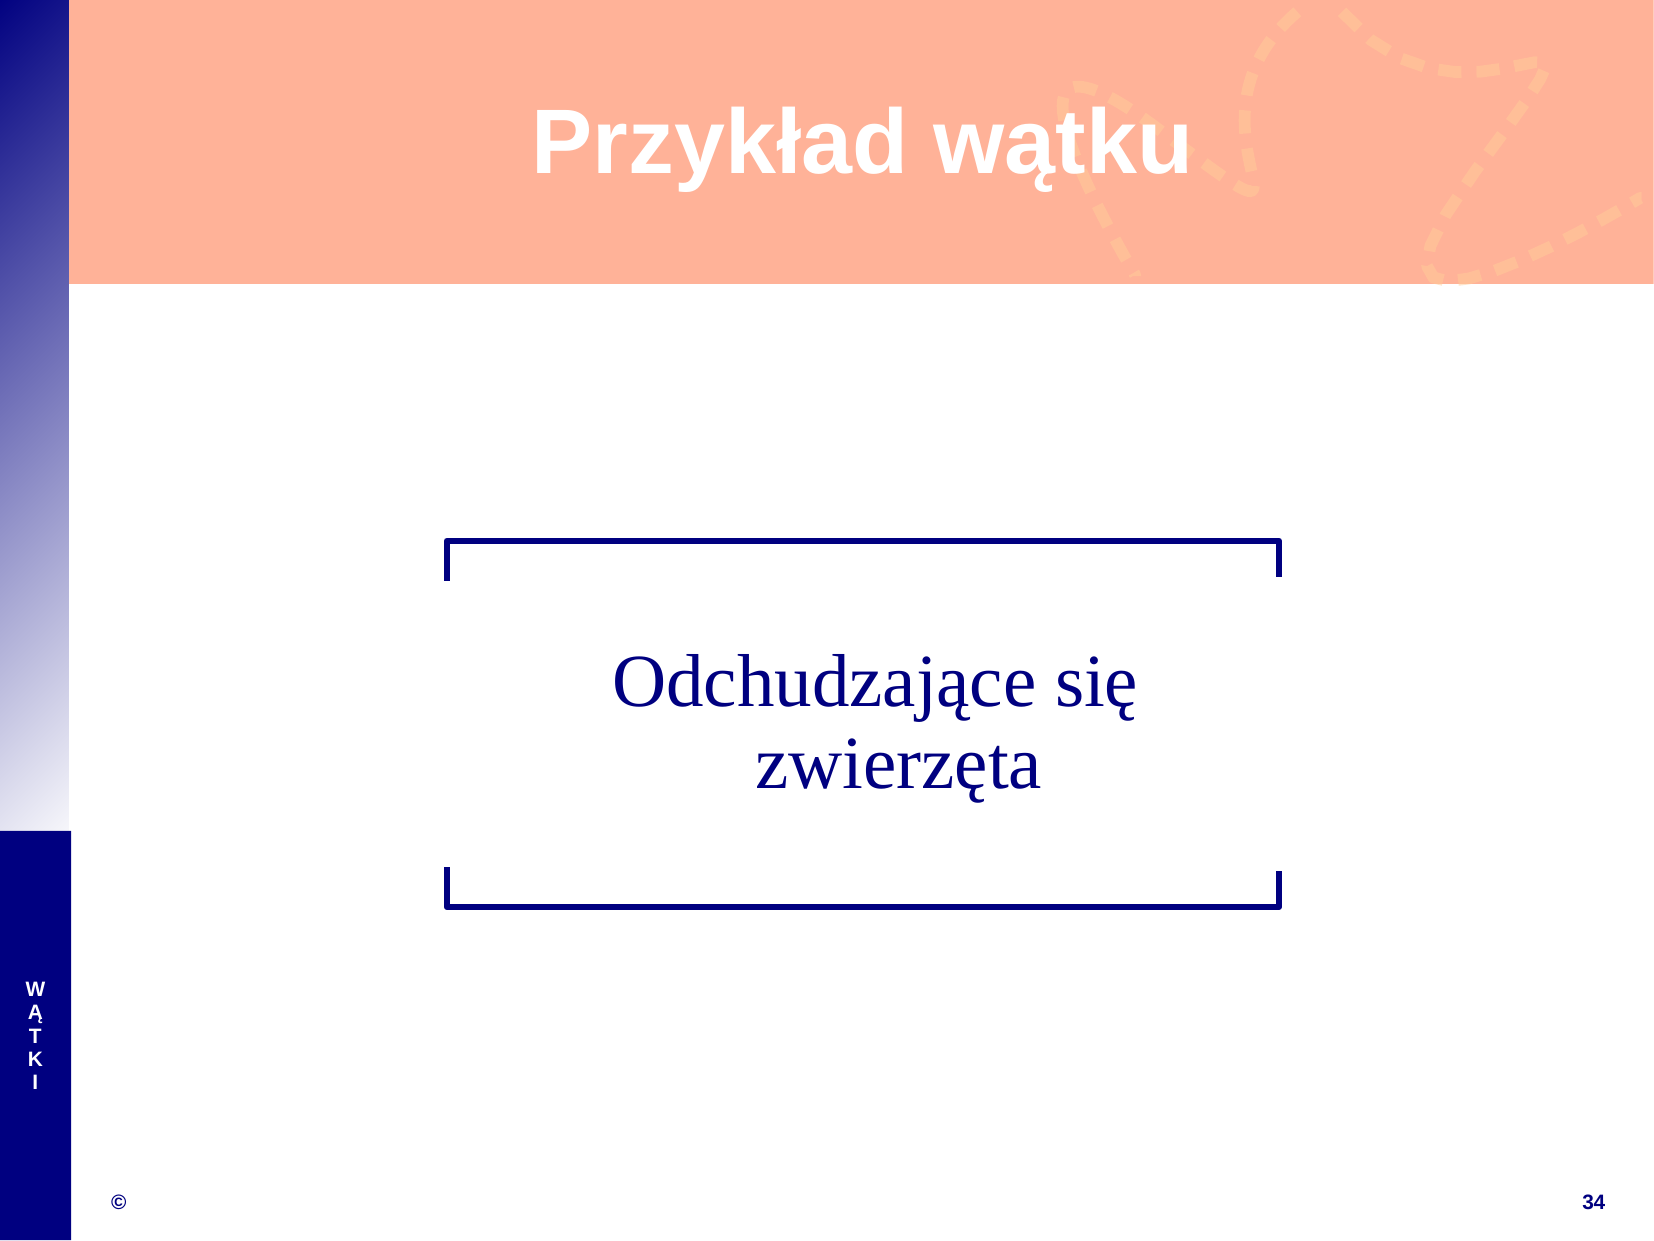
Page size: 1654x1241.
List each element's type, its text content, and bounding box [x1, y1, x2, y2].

text_box W Ą T K I [0, 830, 71, 1241]
text_box Odchudzające się zwierzęta [462, 513, 1264, 931]
title Przykład wątku [72, 37, 1654, 246]
